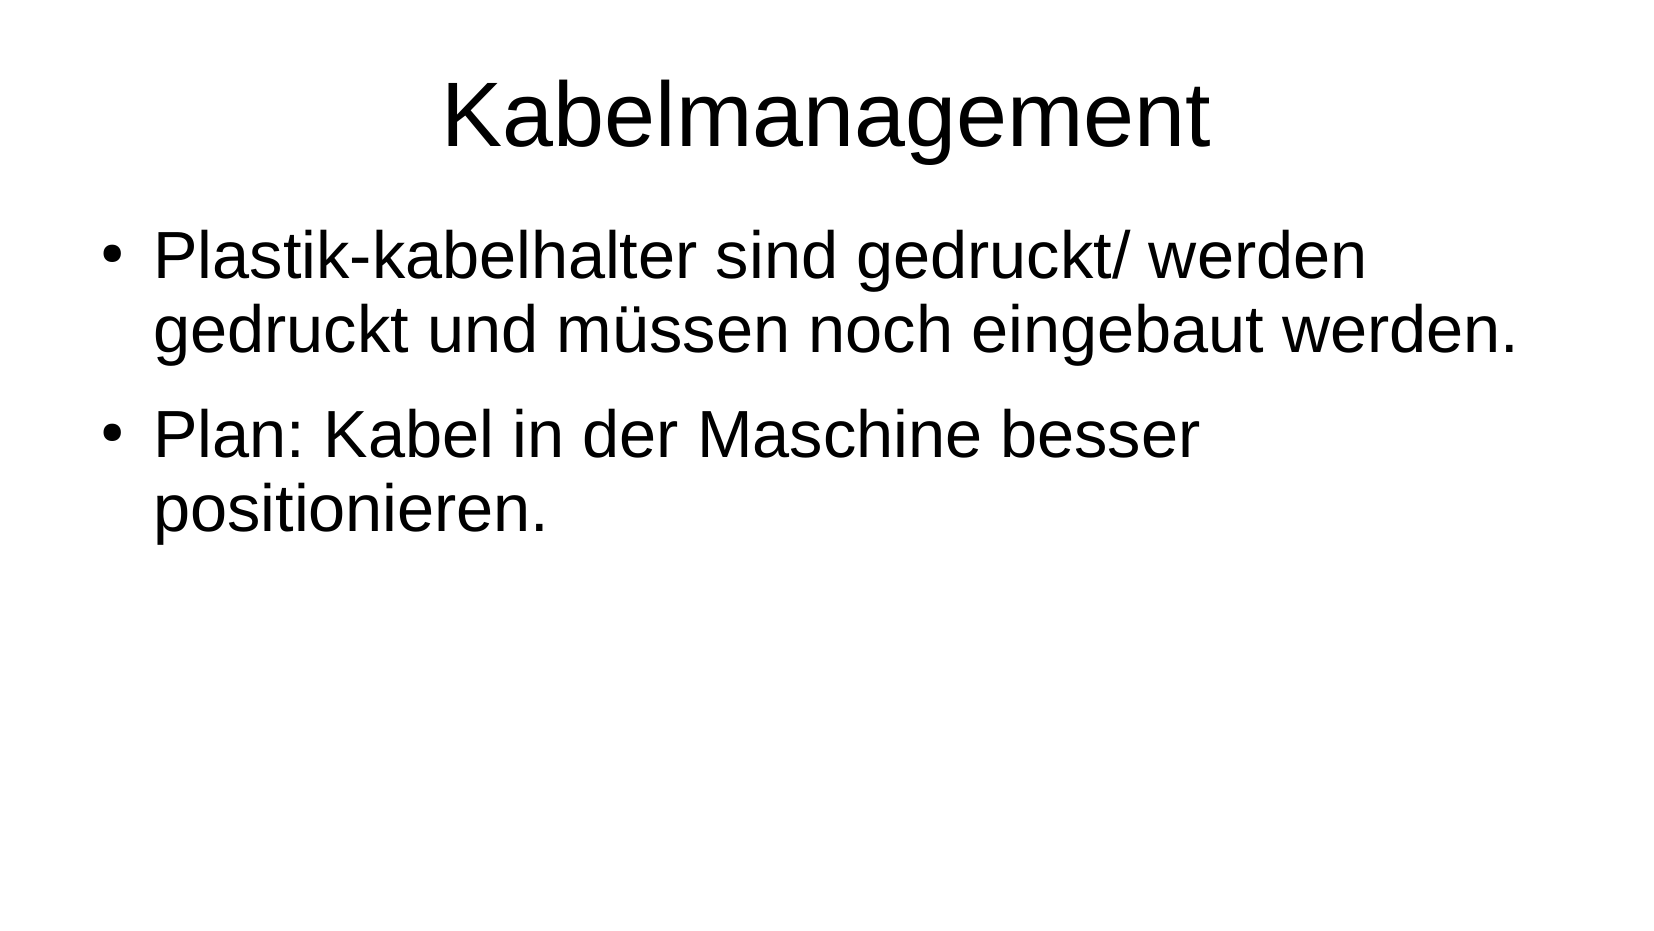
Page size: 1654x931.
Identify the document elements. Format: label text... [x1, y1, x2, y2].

list Plastik-kabelhalter sind gedruckt/ werden gedruckt und müssen noch eingebaut werden. Plan: Kabel in der Maschine besser positionieren. [82, 217, 1571, 758]
title Kabelmanagement [82, 37, 1571, 193]
